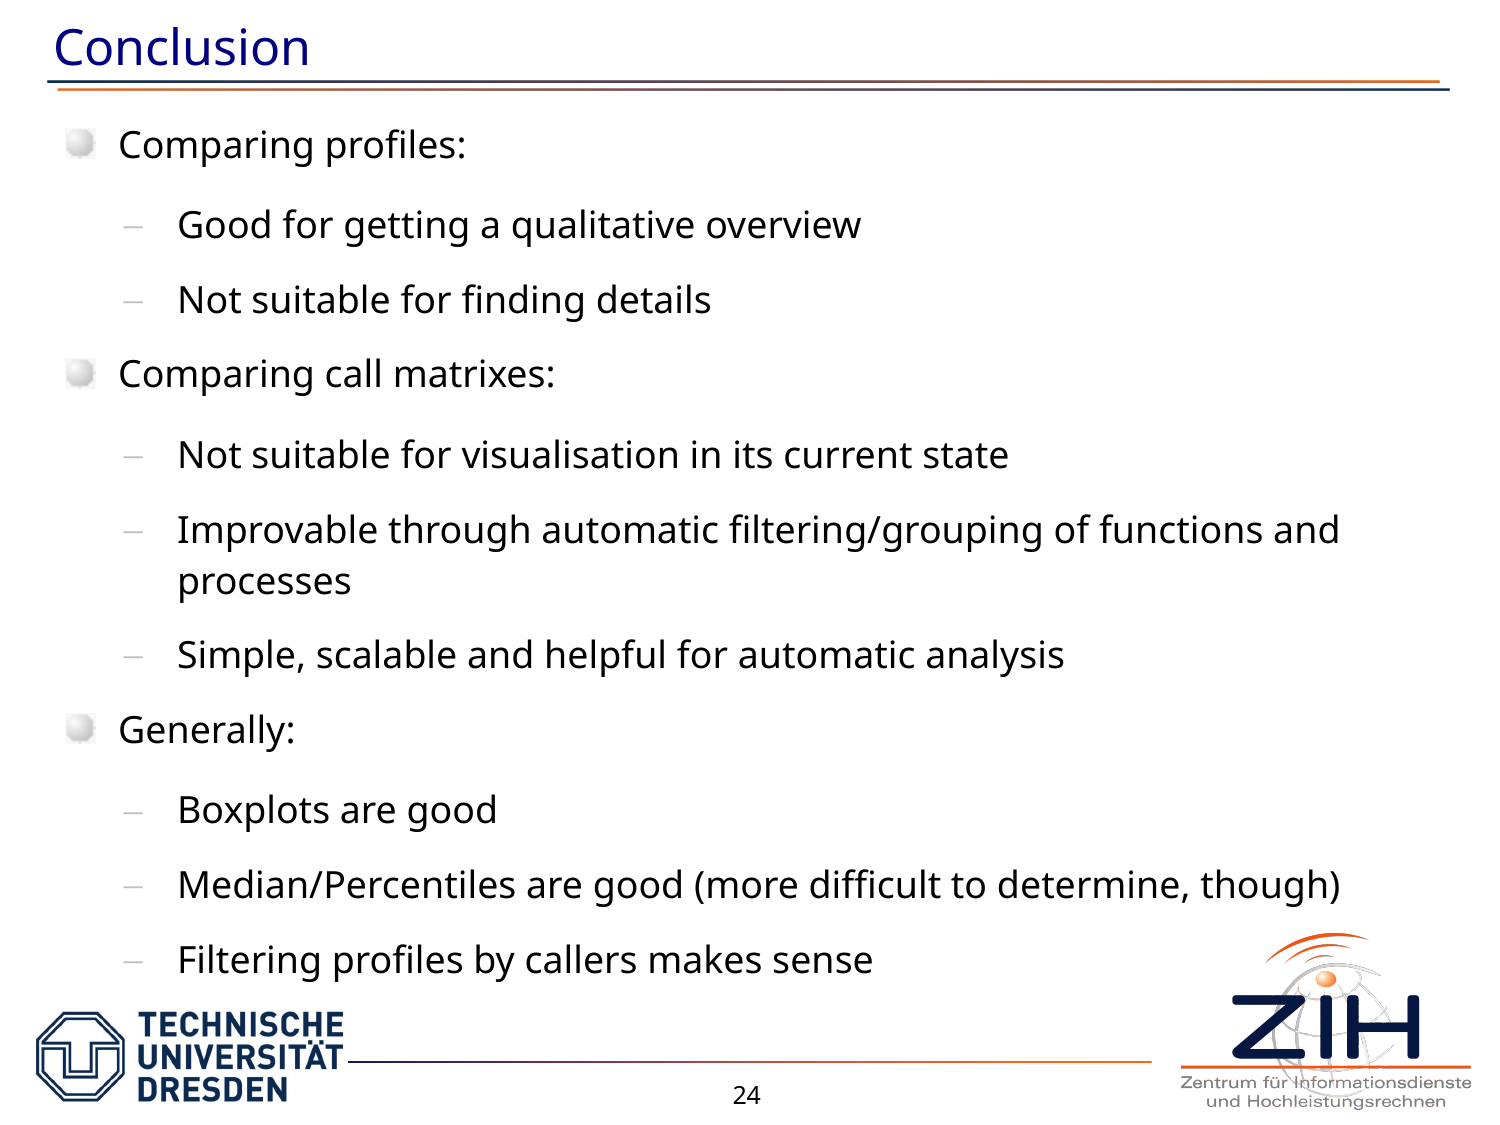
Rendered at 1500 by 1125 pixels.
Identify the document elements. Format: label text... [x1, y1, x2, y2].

list Comparing profiles: Good for getting a qualitative overview Not suitable for finding details Comparing call matrixes: Not suitable for visualisation in its current state Improvable through automatic filtering/grouping of functions and processes Simple, scalable and helpful for automatic analysis Generally: Boxplots are good Median/Percentiles are good (more difficult to determine, though) Filtering profiles by callers makes sense [29, 118, 1456, 976]
picture [1181, 933, 1471, 1110]
title Conclusion [53, 12, 1453, 81]
picture [47, 80, 1450, 91]
picture [35, 1011, 343, 1102]
